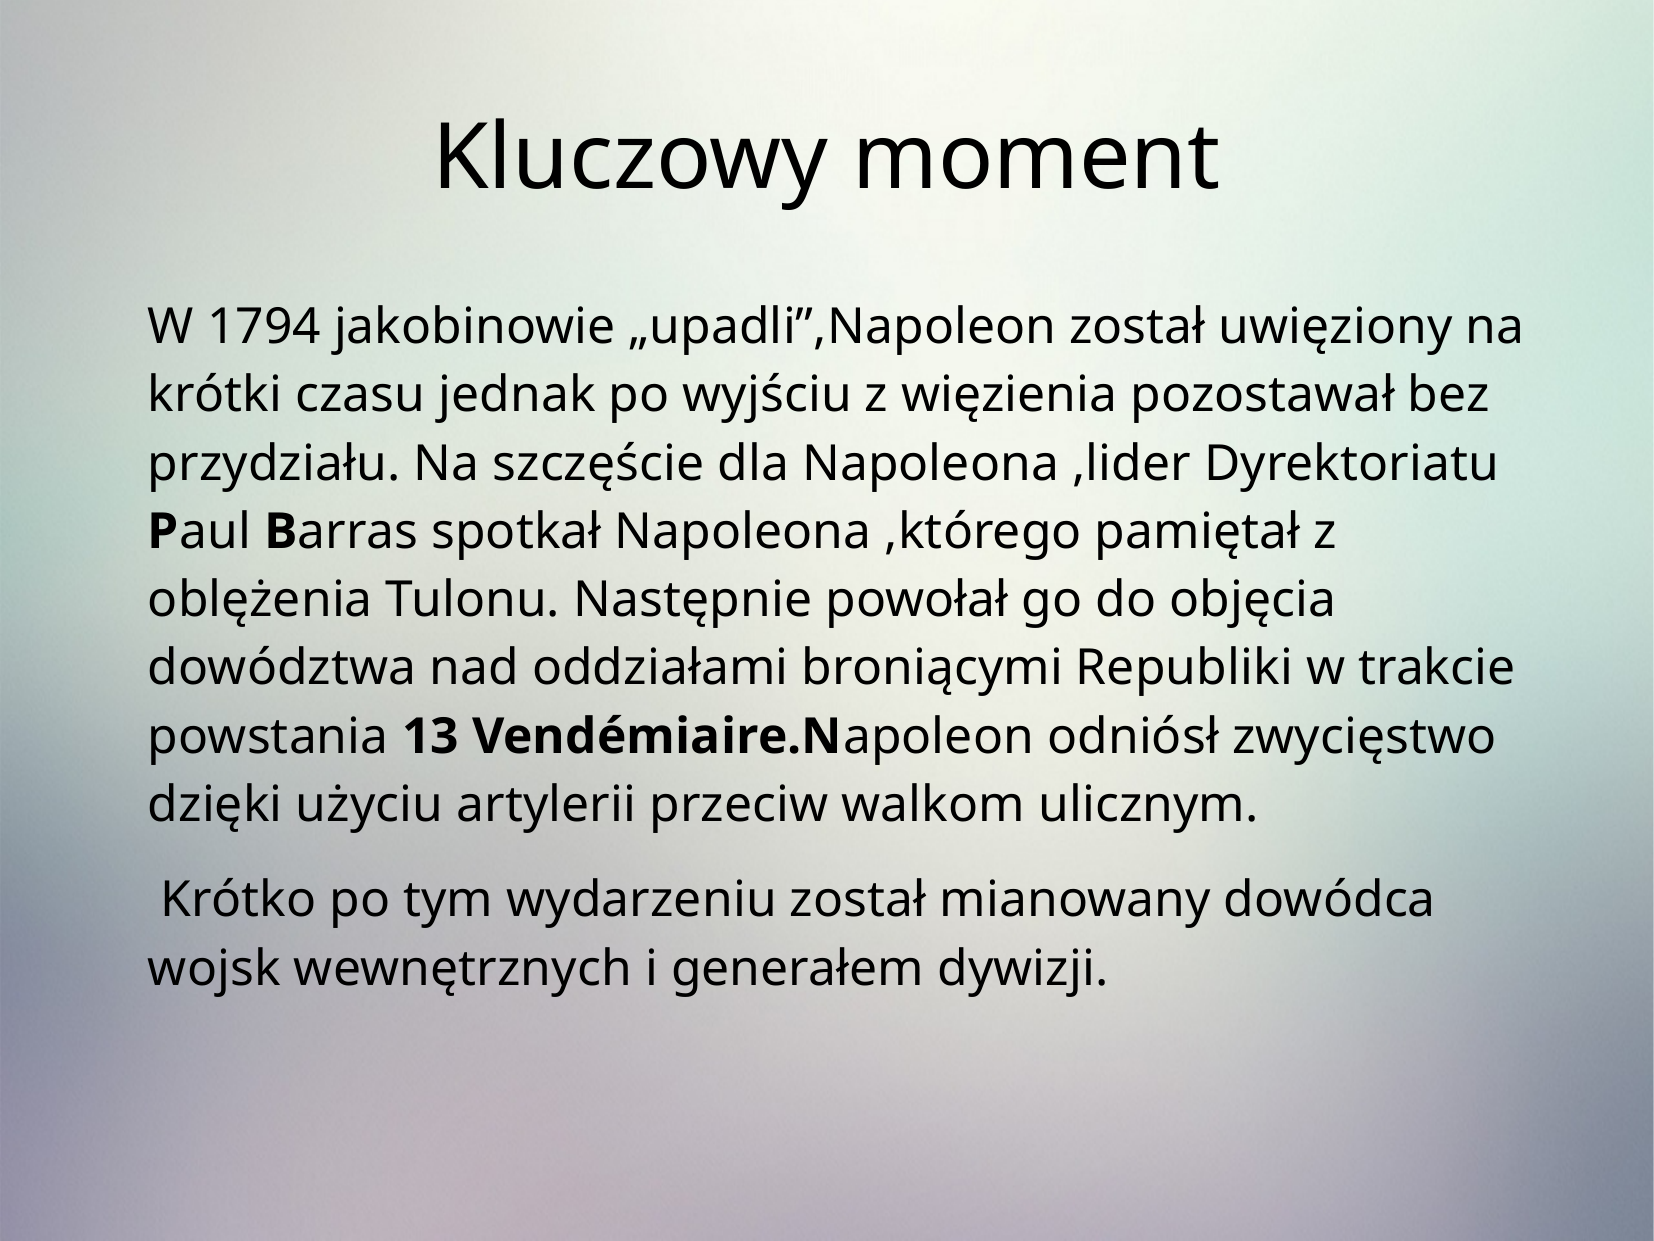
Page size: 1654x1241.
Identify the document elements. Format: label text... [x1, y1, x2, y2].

list W 1794 jakobinowie „upadli”,Napoleon został uwięziony na krótki czasu jednak po wyjściu z więzienia pozostawał bez przydziału. Na szczęście dla Napoleona ,lider Dyrektoriatu Paul Barras spotkał Napoleona ,którego pamiętał z oblężenia Tulonu. Następnie powołał go do objęcia dowództwa nad oddziałami broniącymi Republiki w trakcie powstania 13 Vendémiaire.Napoleon odniósł zwycięstwo dzięki użyciu artylerii przeciw walkom ulicznym. Krótko po tym wydarzeniu został mianowany dowódca wojsk wewnętrznych i generałem dywizji. [82, 290, 1571, 1010]
title Kluczowy moment [82, 49, 1571, 257]
picture [0, 0, 1654, 1241]
